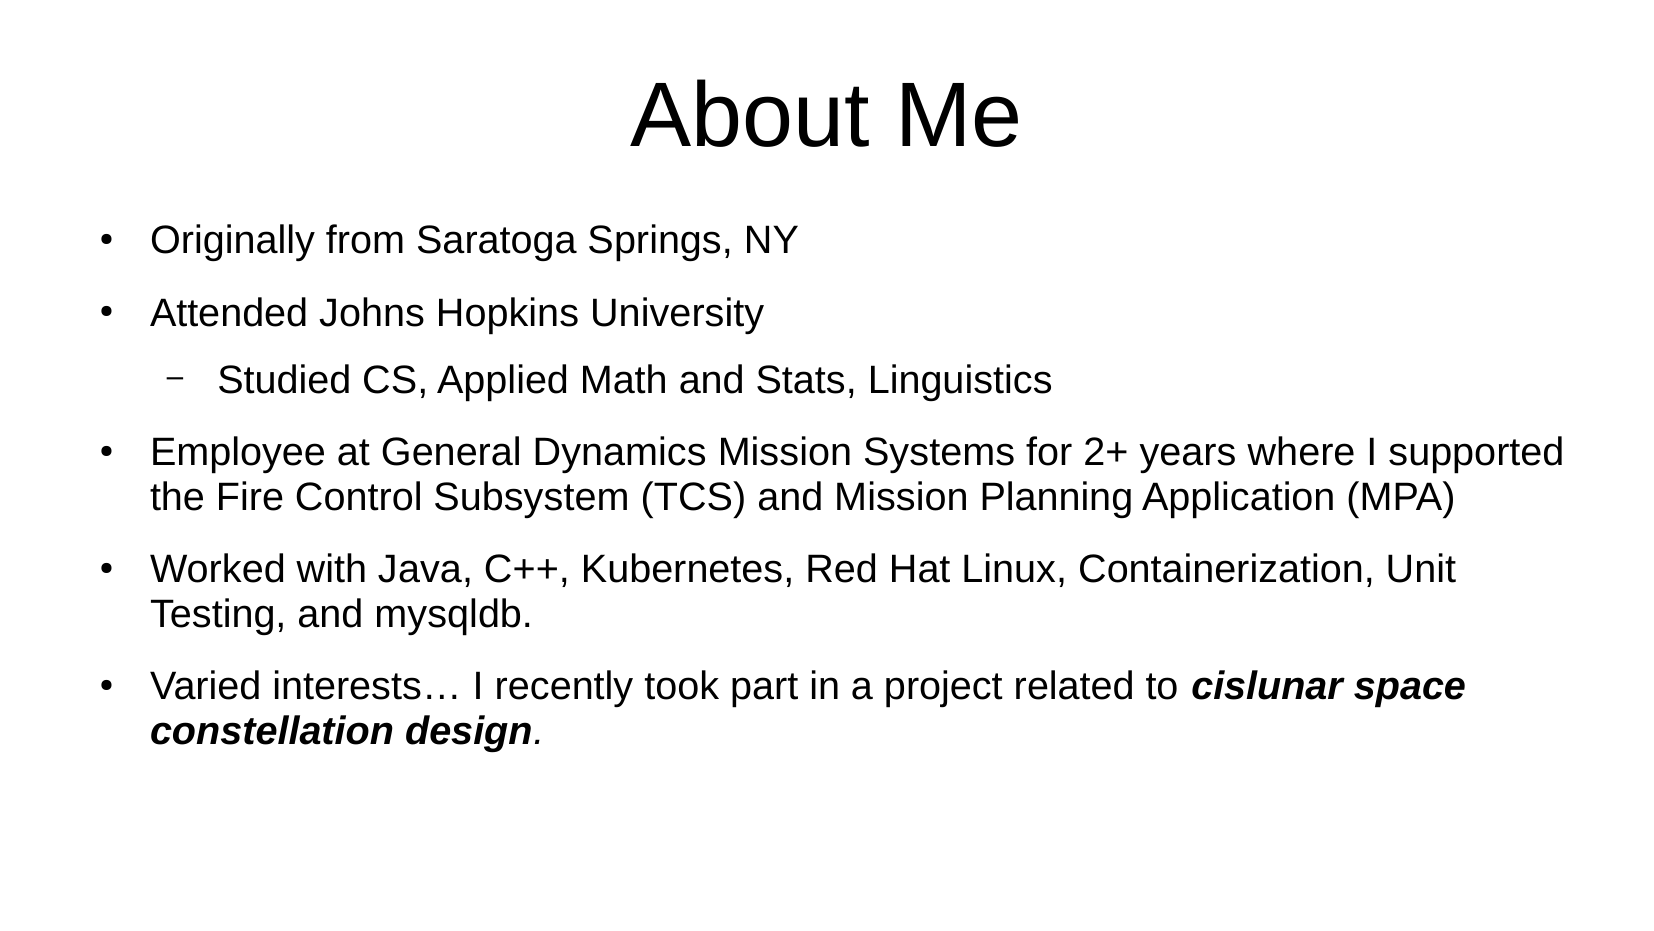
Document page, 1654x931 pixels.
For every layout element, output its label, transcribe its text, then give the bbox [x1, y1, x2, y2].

list Originally from Saratoga Springs, NY Attended Johns Hopkins University Studied CS, Applied Math and Stats, Linguistics Employee at General Dynamics Mission Systems for 2+ years where I supported the Fire Control Subsystem (TCS) and Mission Planning Application (MPA) Worked with Java, C++, Kubernetes, Red Hat Linux, Containerization, Unit Testing, and mysqldb. Varied interests… I recently took part in a project related to cislunar space constellation design. [82, 217, 1571, 758]
title About Me [82, 37, 1571, 193]
